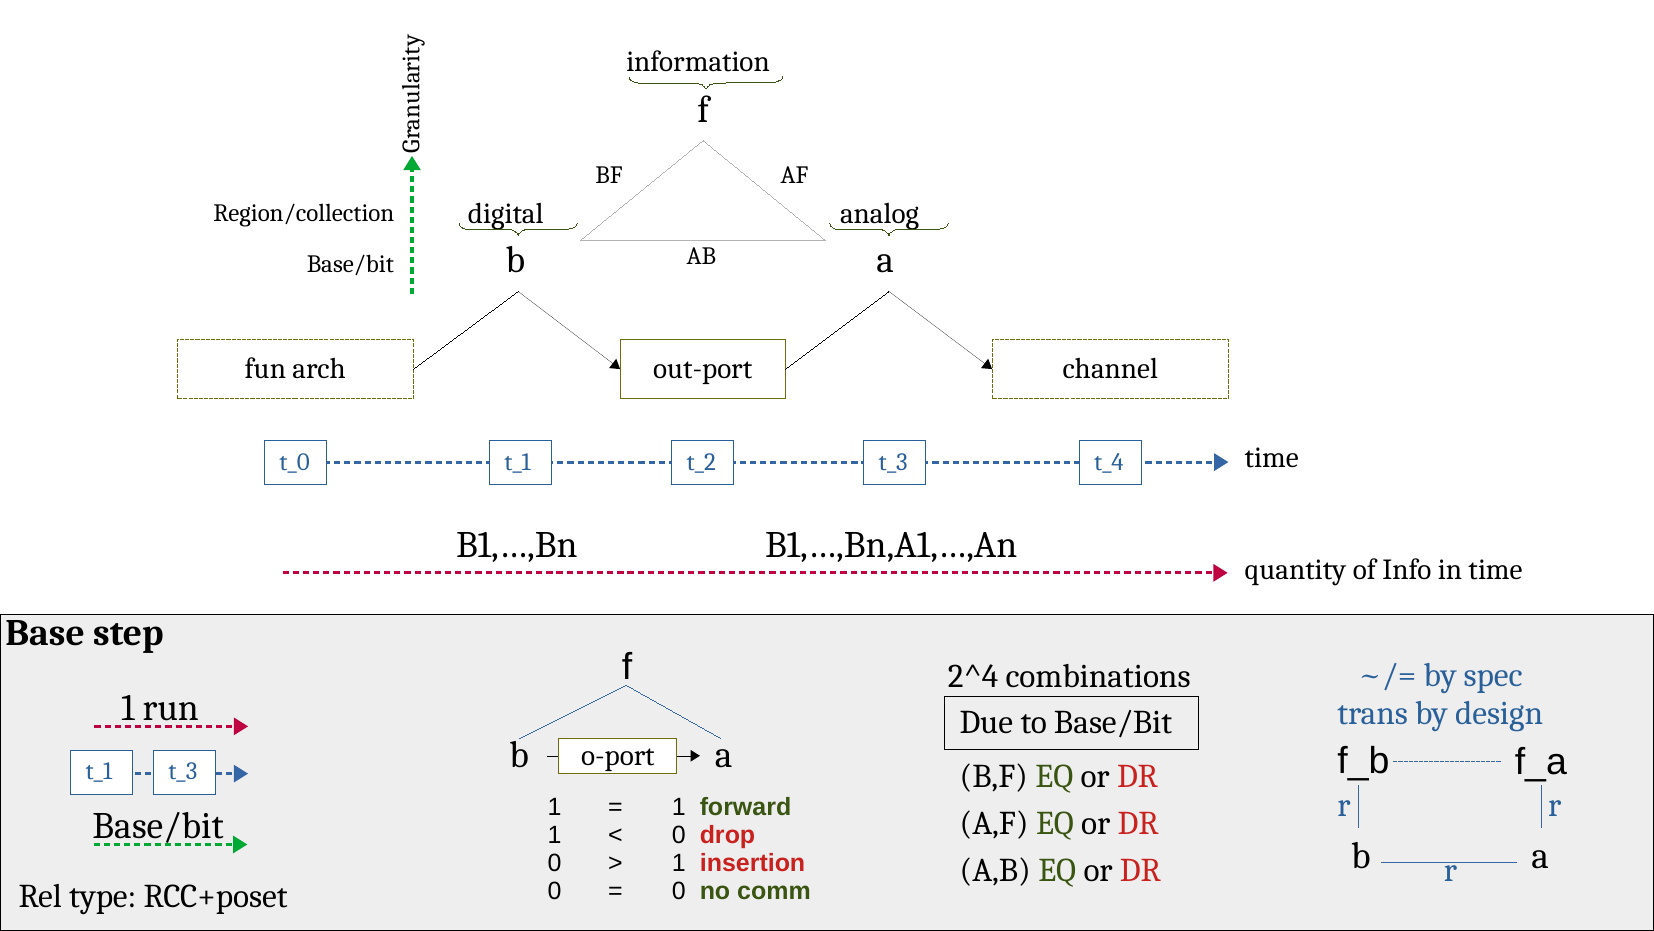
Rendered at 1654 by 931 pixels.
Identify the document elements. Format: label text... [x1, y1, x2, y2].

text_box t_1 [489, 440, 552, 485]
text_box t_3 [153, 750, 216, 795]
text_box f_a [1500, 732, 1589, 790]
text_box quantity of Info in time [1229, 545, 1547, 603]
text_box time [1229, 433, 1512, 491]
text_box = < > = [593, 785, 638, 913]
text_box Base step [0, 604, 198, 664]
text_box AF [765, 153, 825, 198]
text_box r [1322, 779, 1367, 834]
text_box information [611, 37, 804, 87]
text_box a [861, 240, 917, 291]
text_box Region/collection [198, 191, 418, 236]
text_box b [1336, 827, 1391, 886]
text_box t_4 [1079, 440, 1142, 485]
text_box Base/bit [77, 797, 246, 857]
text_box t_1 [70, 750, 133, 795]
text_box BF [580, 153, 639, 198]
text_box 1 run [106, 679, 223, 739]
text_box t_3 [863, 440, 926, 485]
text_box out-port [620, 339, 786, 399]
text_box digital [453, 190, 581, 240]
text_box AB [671, 235, 733, 280]
text_box Rel type: RCC+poset [3, 870, 331, 925]
text_box [0, 614, 1654, 931]
text_box Base/bit [292, 242, 414, 287]
text_box Due to Base/Bit [944, 704, 1199, 750]
text_box b [494, 726, 548, 786]
text_box r [1533, 779, 1577, 834]
text_box f [607, 638, 660, 697]
text_box r [1429, 843, 1473, 898]
text_box a [1516, 827, 1572, 886]
text_box f [682, 87, 724, 141]
text_box t_2 [671, 440, 734, 485]
text_box 1 forward 0 drop 1 insertion 0 no comm [657, 785, 863, 913]
text_box 2^4 combinations [933, 649, 1223, 704]
text_box fun arch [177, 339, 414, 399]
text_box (A,F) EQ or DR [944, 804, 1182, 843]
text_box t_0 [264, 440, 327, 485]
text_box (B,F) EQ or DR [944, 750, 1182, 804]
text_box a [699, 726, 755, 785]
text_box B1,…,Bn,A1,…,An [750, 516, 1052, 575]
text_box Granularity [389, 14, 434, 168]
text_box f_b [1322, 745, 1405, 792]
text_box ~/= by spec trans by design [1322, 649, 1577, 745]
text_box b [490, 240, 546, 291]
text_box (A,B) EQ or DR [944, 843, 1185, 898]
text_box channel [992, 339, 1229, 399]
text_box o-port [558, 738, 677, 774]
text_box B1,…,Bn [441, 516, 603, 579]
text_box analog [825, 190, 953, 240]
text_box 1 1 0 0 [532, 785, 577, 912]
